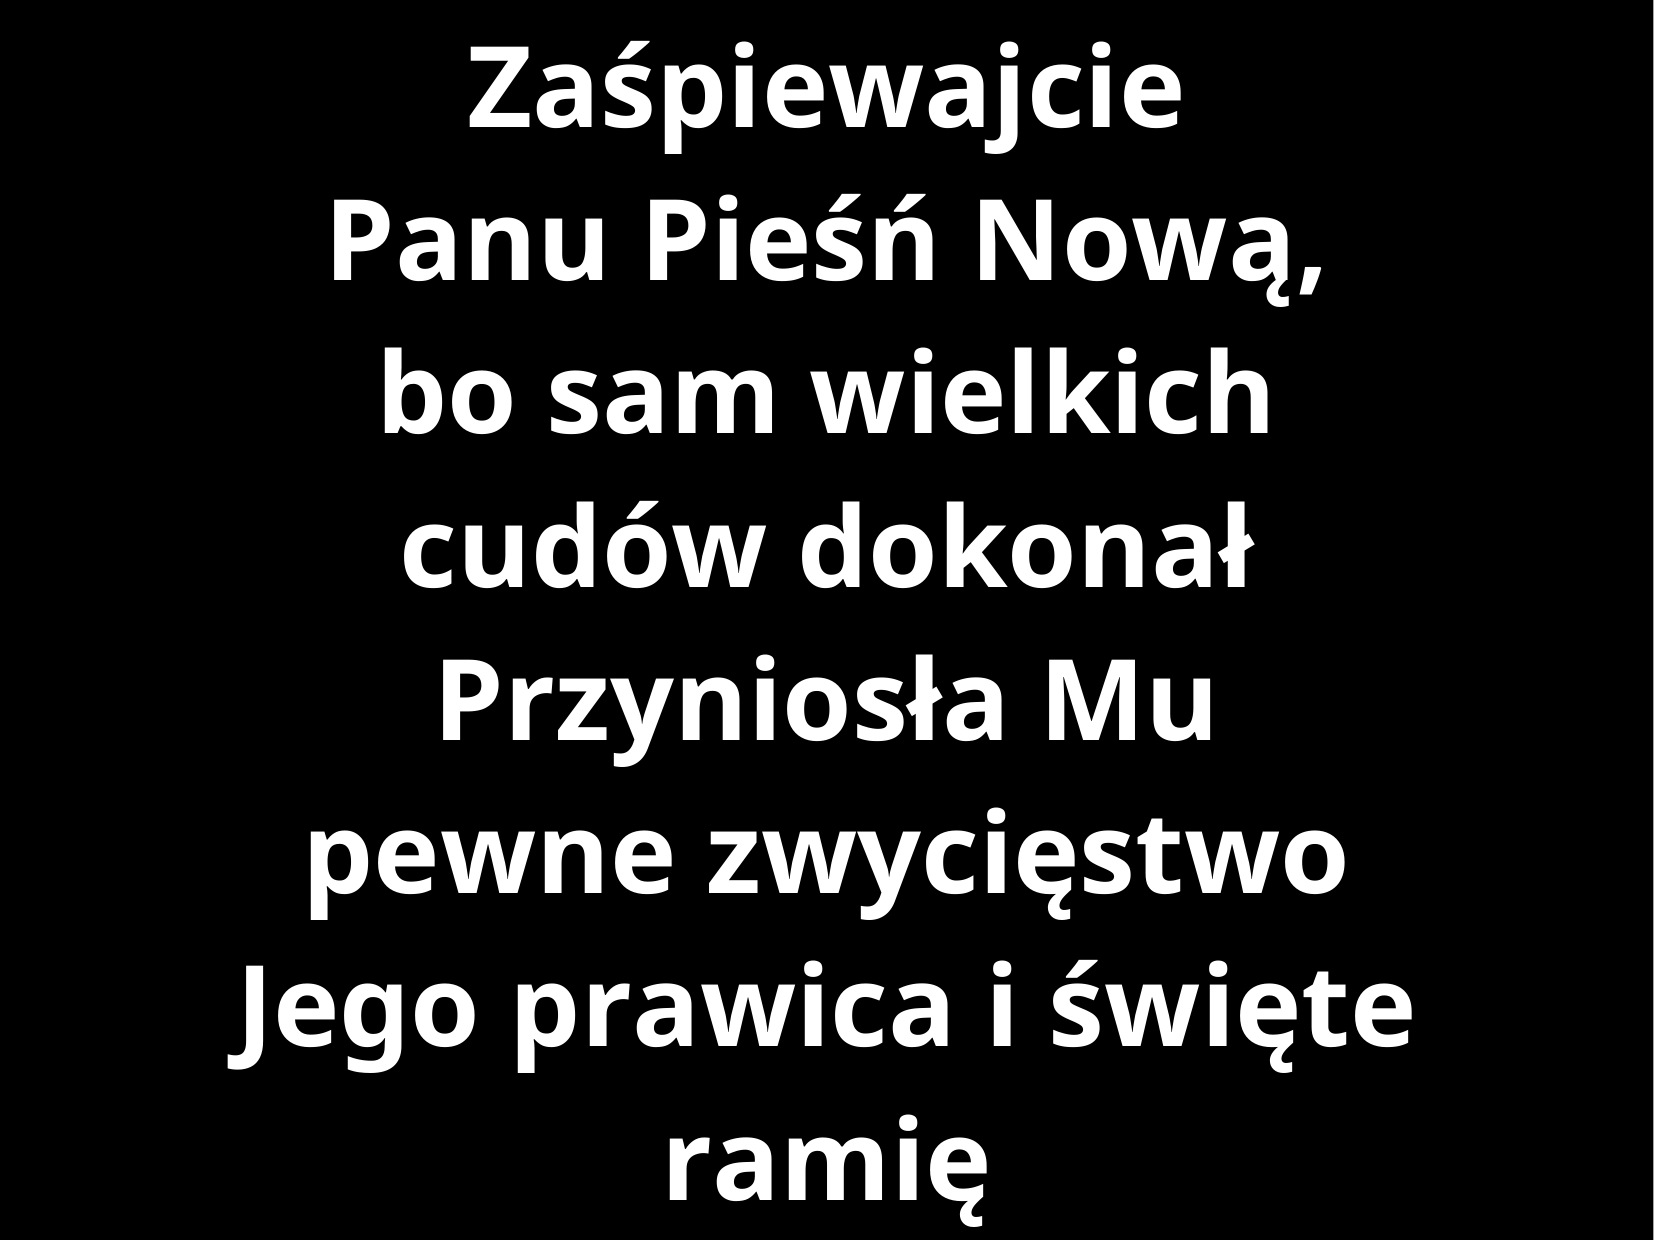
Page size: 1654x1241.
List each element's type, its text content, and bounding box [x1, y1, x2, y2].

title Zaśpiewajcie Panu Pieśń Nową, bo sam wielkich cudów dokonał Przyniosła Mu pewne zwycięstwo Jego prawica i święte ramię [0, 0, 1654, 1241]
